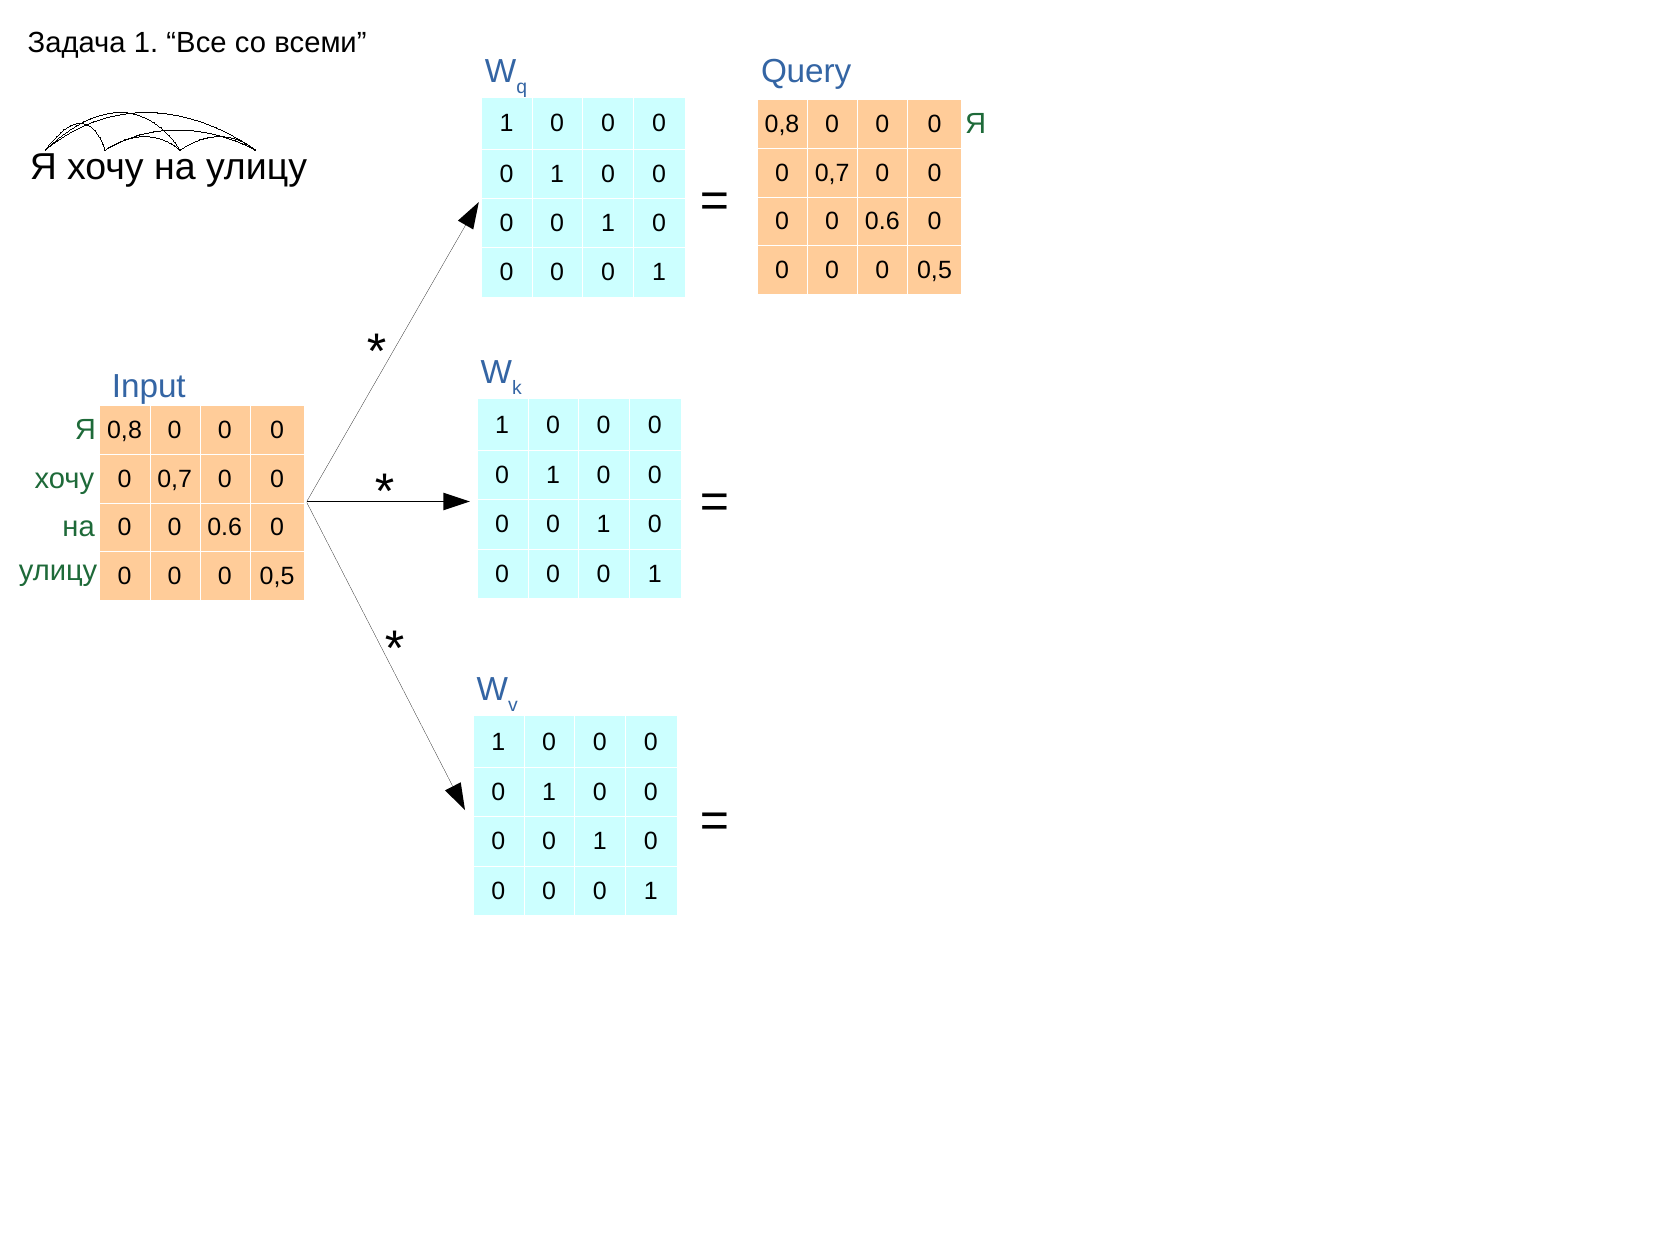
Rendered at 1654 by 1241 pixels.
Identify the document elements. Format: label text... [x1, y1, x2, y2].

table_cell 0.6 [201, 504, 250, 551]
table_header 0 [251, 406, 304, 454]
table_cell 0 [858, 149, 907, 197]
table_cell 0 [474, 817, 524, 866]
table_cell 0 [630, 500, 681, 549]
table_cell 0 [151, 504, 200, 551]
text_box Задача 1. “Все со всеми” [12, 18, 451, 66]
table_cell 0,5 [251, 552, 304, 600]
table_cell 0 [626, 817, 677, 866]
table_cell 0 [100, 504, 150, 551]
table_cell 0 [474, 768, 524, 816]
table_cell 1 [525, 768, 574, 816]
table_header 0,8 [100, 406, 150, 454]
table_cell 0 [478, 550, 528, 598]
table_cell 0 [858, 246, 907, 294]
table_cell 0 [575, 867, 625, 915]
table_header 0 [626, 716, 677, 767]
table_cell 1 [529, 451, 578, 499]
table_header 0 [630, 399, 681, 450]
text_box Wq [470, 45, 569, 106]
text_box Query [746, 45, 867, 100]
table_cell 1 [626, 867, 677, 915]
table_header 0 [201, 406, 250, 454]
table_cell 0 [201, 455, 250, 503]
table_cell 0 [575, 768, 625, 816]
table_cell 1 [583, 199, 633, 247]
table_cell 1 [630, 550, 681, 598]
text_box * [352, 316, 397, 387]
table_cell 0 [634, 199, 685, 247]
text_box хочу [19, 454, 99, 503]
table_header 0 [808, 100, 857, 148]
table_header 0 [525, 716, 574, 767]
table_cell 0 [808, 246, 857, 294]
table_cell 0 [908, 198, 961, 245]
table_cell 0 [579, 550, 629, 598]
text_box Я [950, 99, 998, 157]
table_cell 0 [579, 451, 629, 499]
table_header 0 [579, 399, 629, 450]
table_header 0 [858, 100, 907, 148]
table_cell 0 [630, 451, 681, 499]
table_header 0 [908, 100, 950, 148]
table_cell 0,7 [151, 455, 200, 503]
table_cell 0 [533, 199, 582, 247]
table_header 0,8 [758, 100, 807, 148]
text_box Input [97, 360, 211, 412]
table_cell 0 [100, 455, 150, 503]
table_cell 0.6 [858, 198, 907, 245]
table_cell 0 [626, 768, 677, 816]
text_box на [47, 502, 99, 546]
table_cell 0 [478, 451, 528, 499]
table_cell 0 [100, 552, 150, 600]
table_cell 0 [529, 550, 578, 598]
table_cell 0 [758, 149, 807, 197]
table_cell 0 [478, 500, 528, 549]
table_cell 0 [201, 552, 250, 600]
table_cell 0 [758, 246, 807, 294]
table_cell 0 [583, 248, 633, 297]
table_cell 0 [474, 867, 524, 915]
table_cell 0 [529, 500, 578, 549]
table_cell 0 [151, 552, 200, 600]
table_cell 1 [634, 248, 685, 297]
table_cell 0 [583, 150, 633, 198]
text_box = [685, 165, 737, 236]
table_header 1 [474, 716, 524, 767]
text_box = [685, 466, 737, 537]
table_cell 0 [533, 248, 582, 297]
text_box Wv [461, 663, 561, 724]
text_box * [360, 456, 405, 541]
table_header 1 [482, 98, 532, 149]
table_header 1 [478, 399, 528, 450]
table_header 0 [533, 98, 582, 149]
table_cell 1 [579, 500, 629, 549]
table_cell 0 [808, 198, 857, 245]
text_box * [369, 613, 415, 684]
table_header 0 [583, 98, 633, 149]
table_cell 0 [758, 198, 807, 245]
text_box = [685, 784, 737, 856]
table_cell 0 [525, 867, 574, 915]
table_header 0 [151, 406, 200, 454]
table_cell 0 [251, 455, 304, 503]
table_header 0 [634, 98, 685, 149]
table_cell 1 [533, 150, 582, 198]
table_cell 0,7 [808, 149, 857, 197]
table_cell 0 [525, 817, 574, 866]
table_header 0 [529, 399, 578, 450]
table_cell 0 [908, 149, 961, 197]
table_cell 0 [634, 150, 685, 198]
text_box Я хочу на улицу [15, 138, 323, 196]
table_cell 1 [575, 817, 625, 866]
text_box Я [60, 405, 99, 454]
text_box Wk [465, 346, 565, 407]
table_cell 0 [482, 199, 532, 247]
table_cell 0 [482, 248, 532, 297]
table_cell 0 [482, 150, 532, 198]
table_header 0 [575, 716, 625, 767]
table_cell 0,5 [908, 246, 961, 294]
text_box улицу [3, 546, 99, 595]
table_cell 0 [251, 504, 304, 551]
